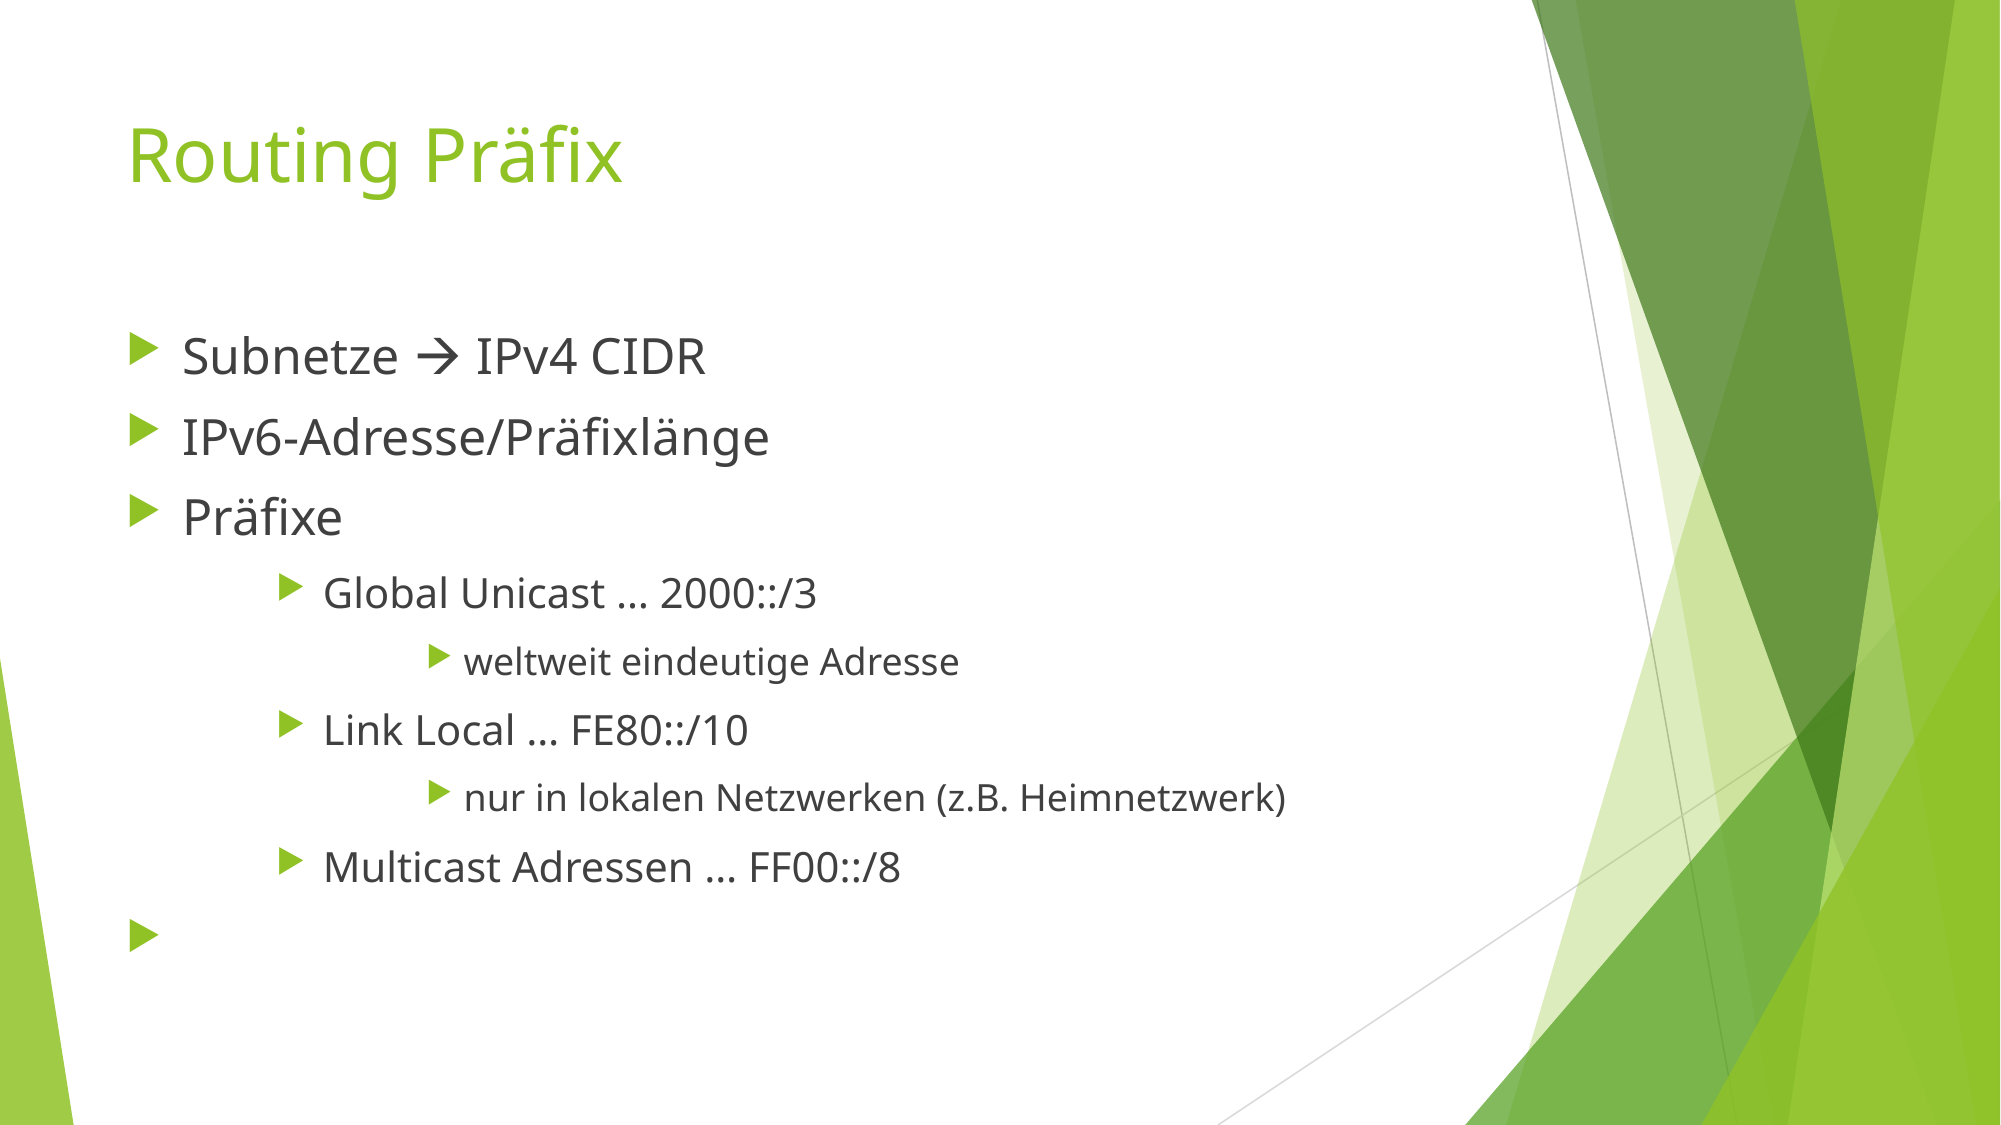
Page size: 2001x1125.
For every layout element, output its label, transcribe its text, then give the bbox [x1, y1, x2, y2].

title Routing Präfix [111, 99, 1522, 316]
list Subnetze  IPv4 CIDR IPv6-Adresse/Präfixlänge Präfixe Global Unicast … 2000::/3 weltweit eindeutige Adresse Link Local … FE80::/10 nur in lokalen Netzwerken (z.B. Heimnetzwerk) Multicast Adressen … FF00::/8 [111, 316, 1522, 992]
